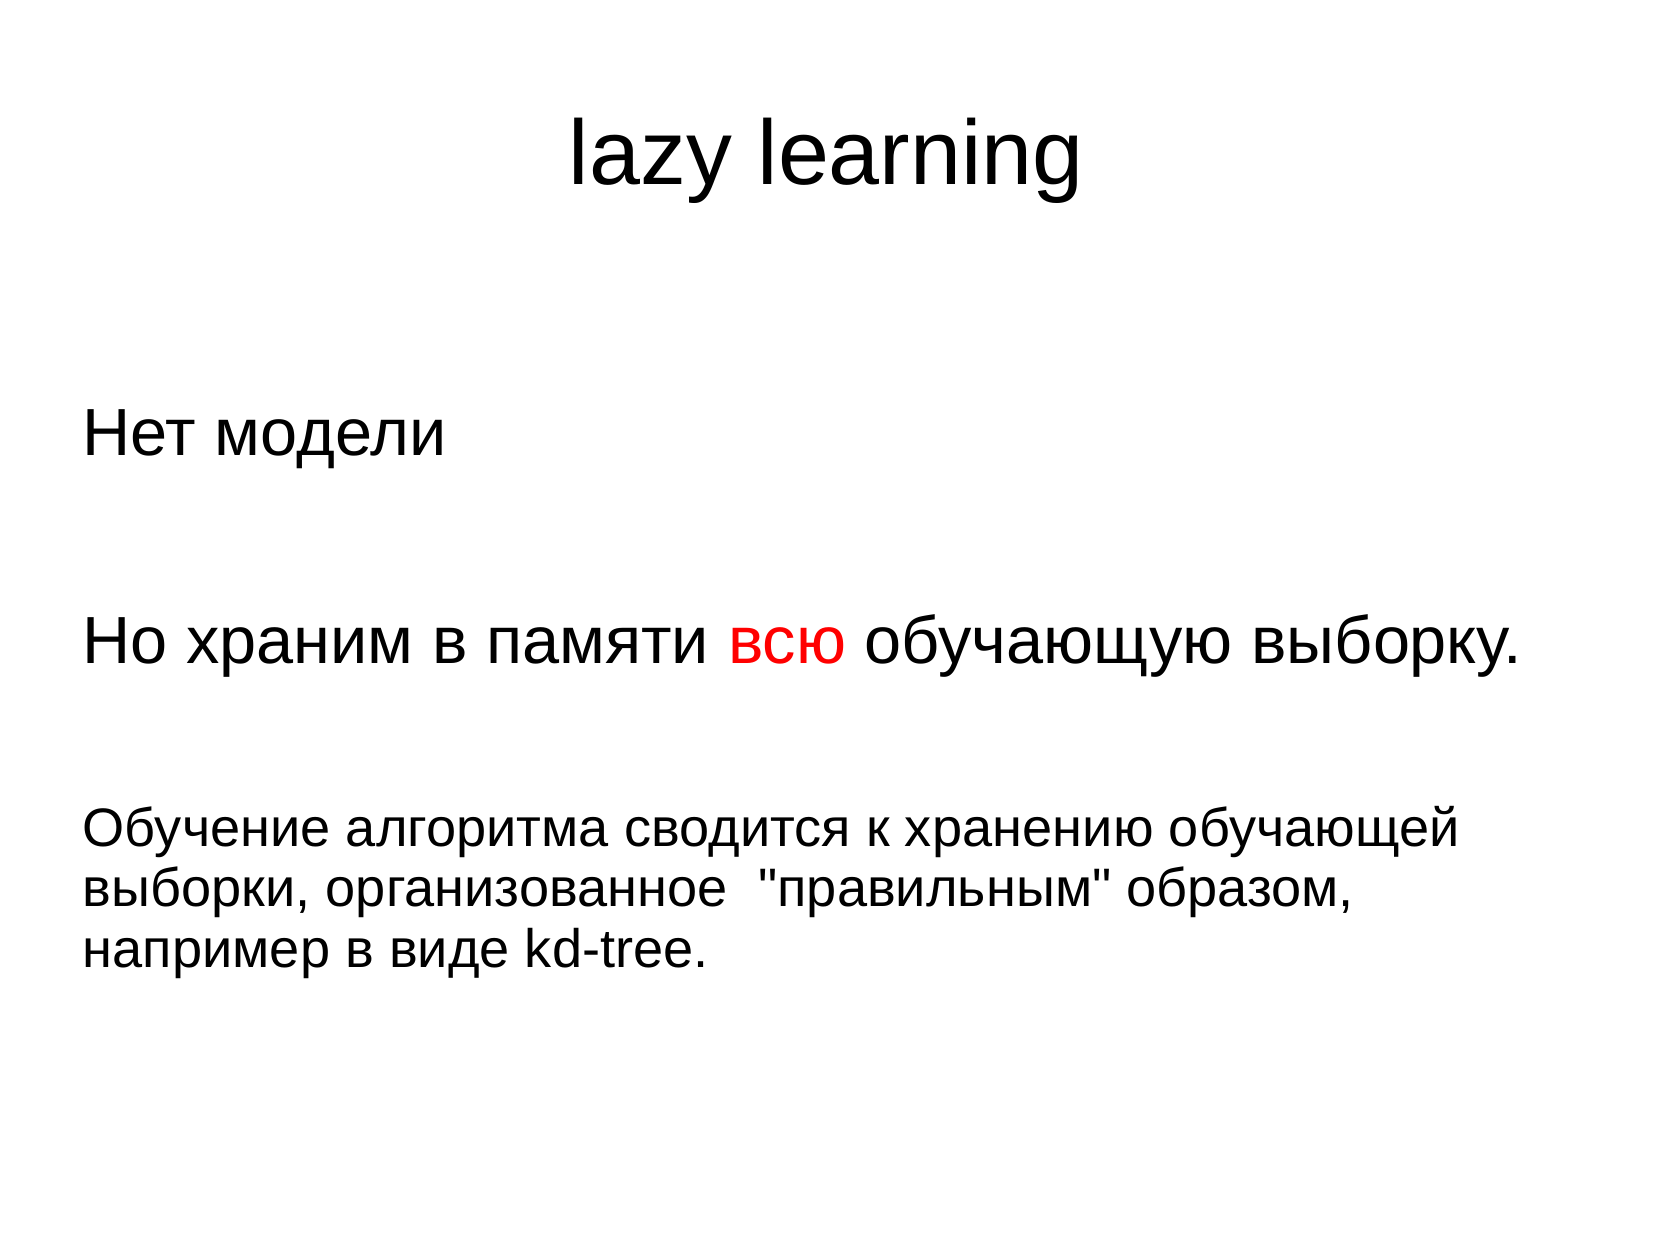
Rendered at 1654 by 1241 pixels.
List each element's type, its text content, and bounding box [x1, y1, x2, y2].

list Нет модели Но храним в памяти всю обучающую выборку. Обучение алгоритма сводится к хранению обучающей выборки, организованное "правильным" образом, например в виде kd-tree. [82, 290, 1571, 1010]
title lazy learning [82, 49, 1571, 257]
